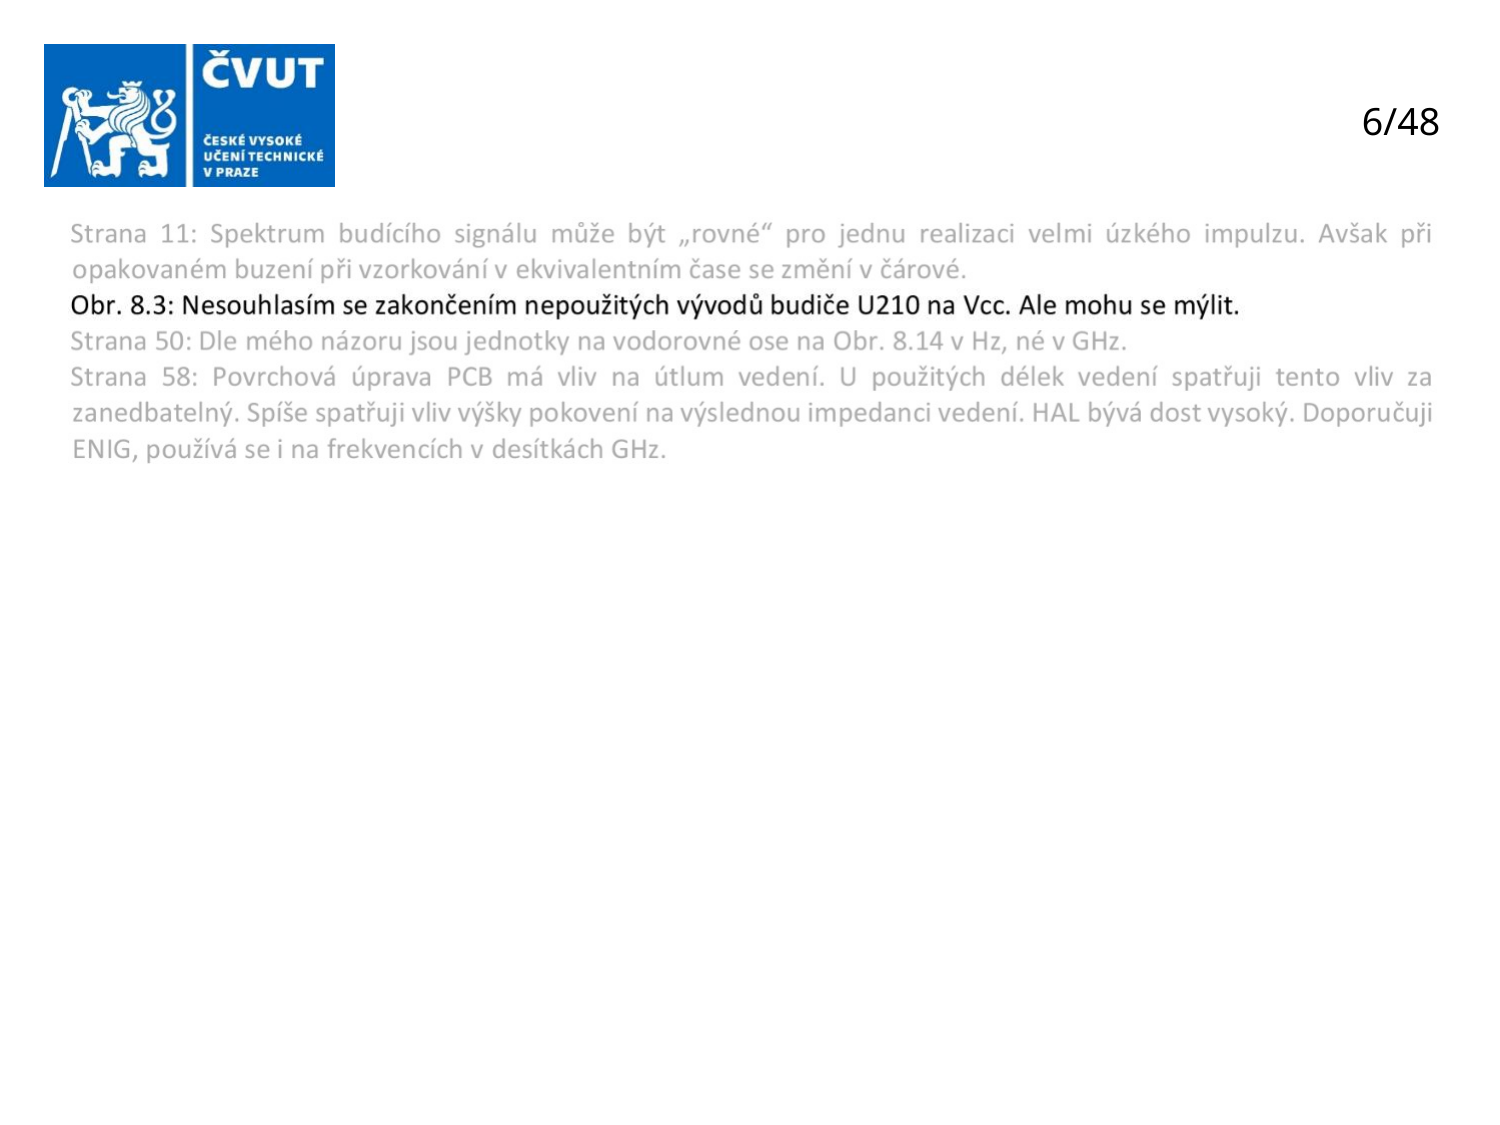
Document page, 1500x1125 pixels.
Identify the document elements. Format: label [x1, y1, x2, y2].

picture [60, 286, 1441, 329]
text_box [15, 329, 1486, 465]
text_box [15, 216, 1486, 286]
picture [44, 44, 335, 187]
